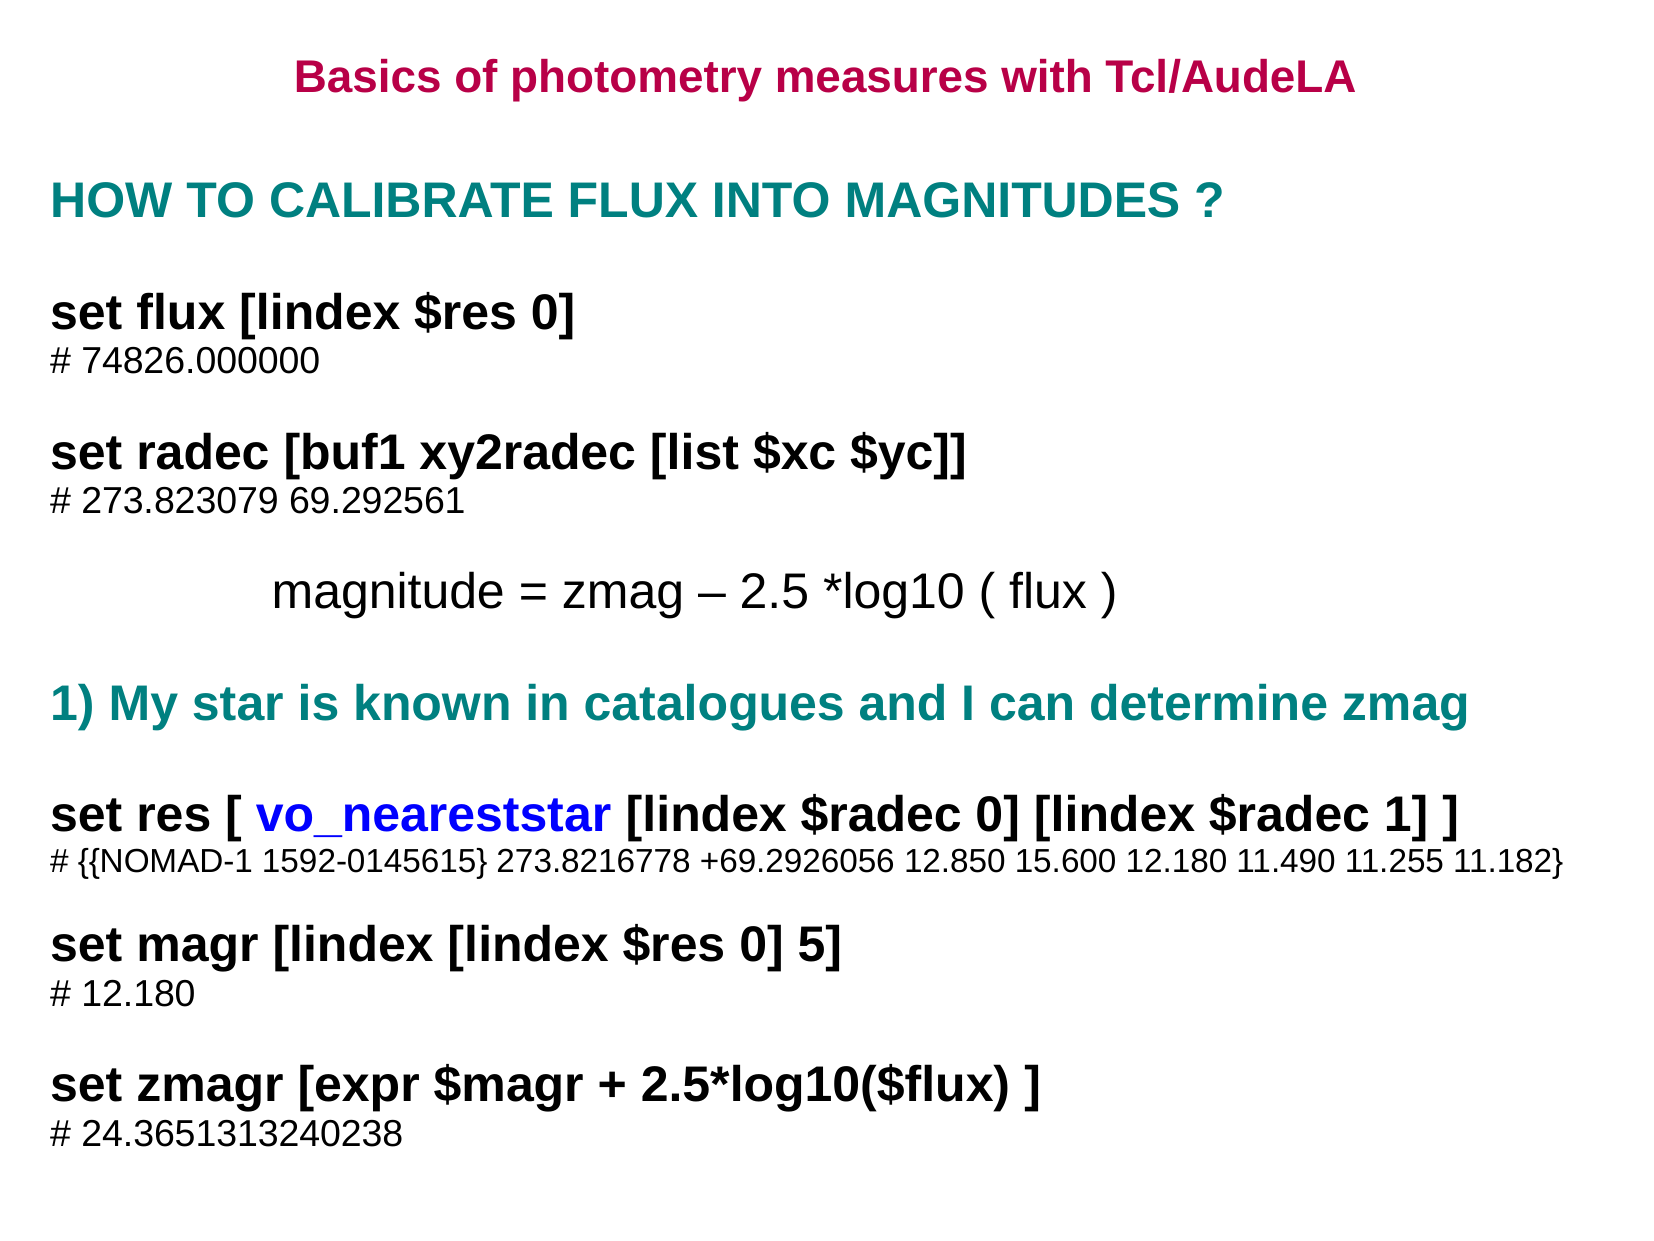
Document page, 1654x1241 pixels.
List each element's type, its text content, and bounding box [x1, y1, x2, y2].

text_box Basics of photometry measures with Tcl/AudeLA [279, 43, 1373, 111]
text_box HOW TO CALIBRATE FLUX INTO MAGNITUDES ? set flux [lindex $res 0] # 74826.000000 set radec [buf1 xy2radec [list $xc $yc]] # 273.823079 69.292561 magnitude = zmag – 2.5 *log10 ( flux ) 1) My star is known in catalogues and I can determine zmag set res [ vo_neareststar [lindex $radec 0] [lindex $radec 1] ] # {{NOMAD-1 1592-0145615} 273.8216778 +69.2926056 12.850 15.600 12.180 11.490 11.255 11.182} set magr [lindex [lindex $res 0] 5] # 12.180 set zmagr [expr $magr + 2.5*log10($flux) ] # 24.3651313240238 [35, 165, 1581, 1241]
